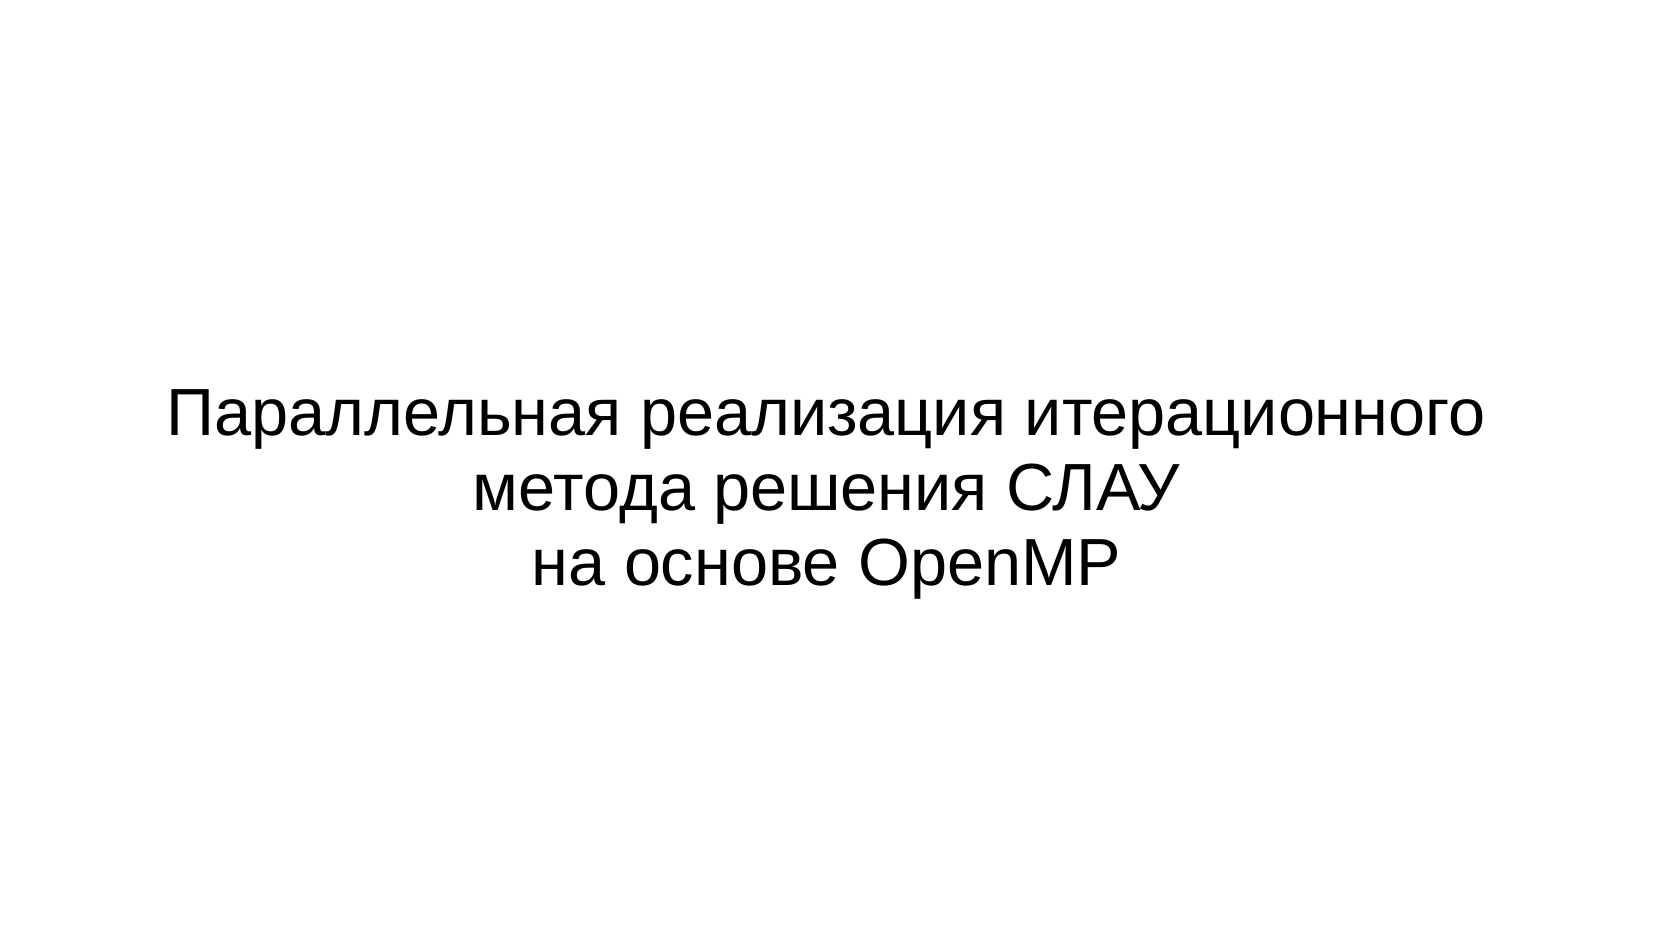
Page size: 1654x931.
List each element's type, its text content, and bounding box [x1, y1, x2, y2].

subtitle Параллельная реализация итерационного метода решения СЛАУ на основе OpenMP [82, 217, 1571, 758]
